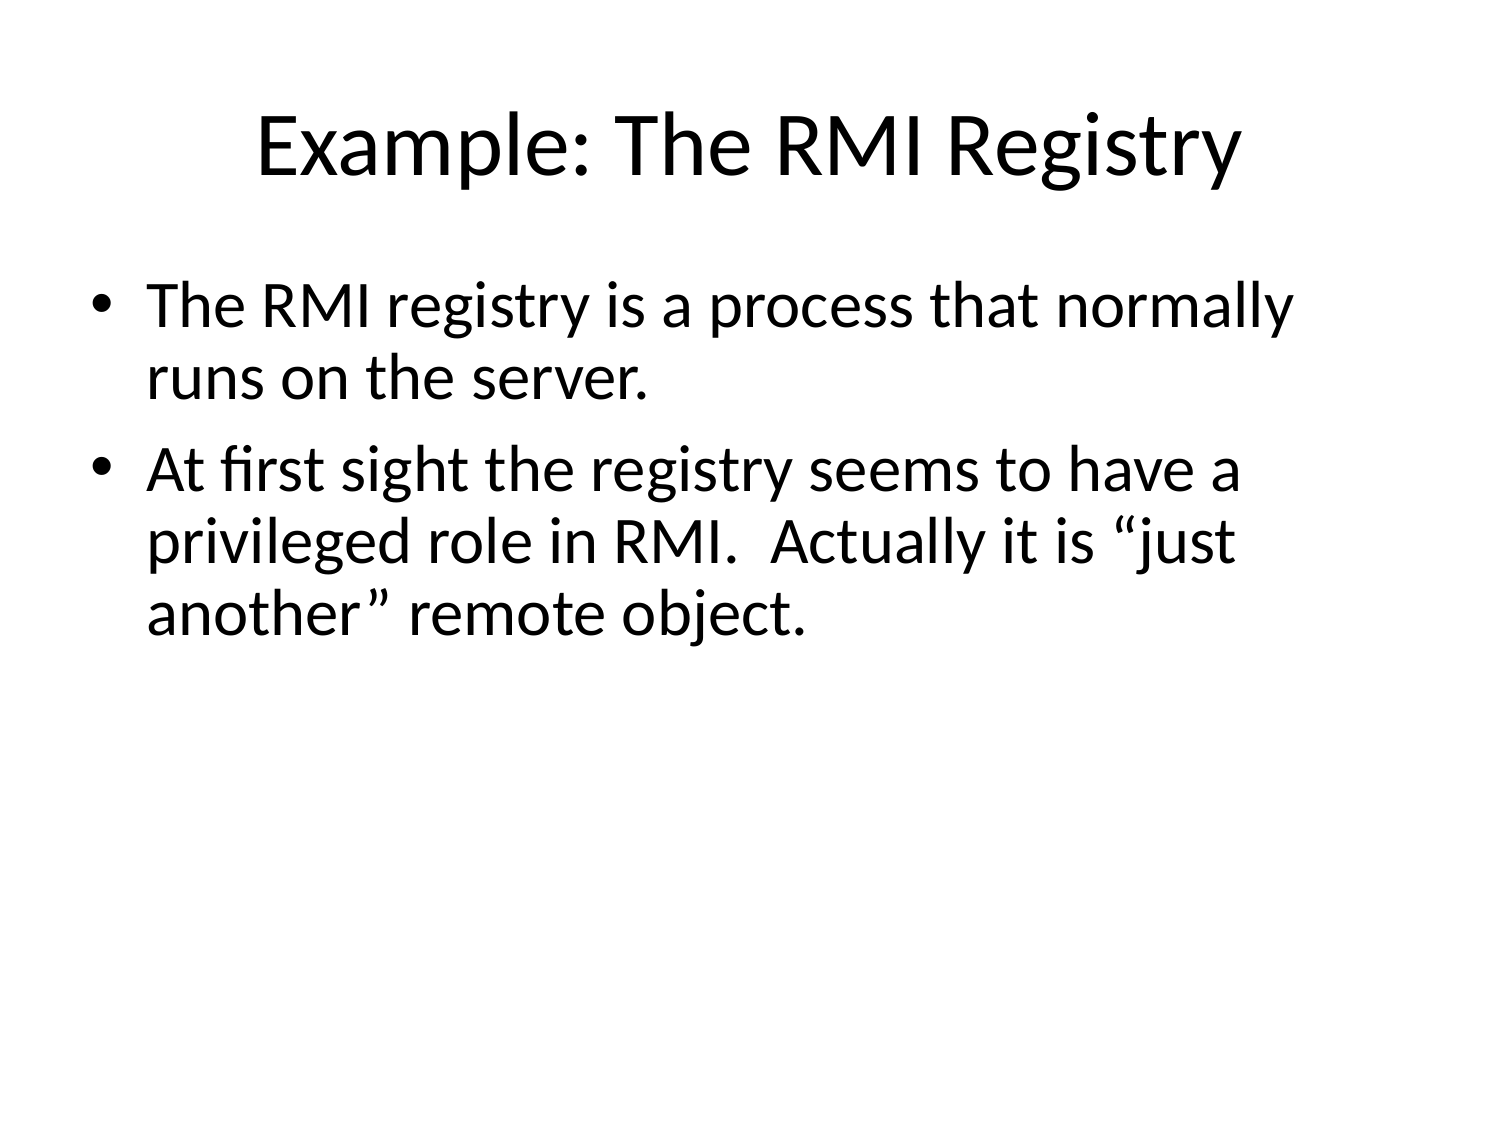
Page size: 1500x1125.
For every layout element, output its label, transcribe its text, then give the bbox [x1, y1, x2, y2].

list The RMI registry is a process that normally runs on the server. At first sight the registry seems to have a privileged role in RMI. Actually it is “just another” remote object. [75, 262, 1425, 1005]
title Example: The RMI Registry [75, 45, 1425, 233]
